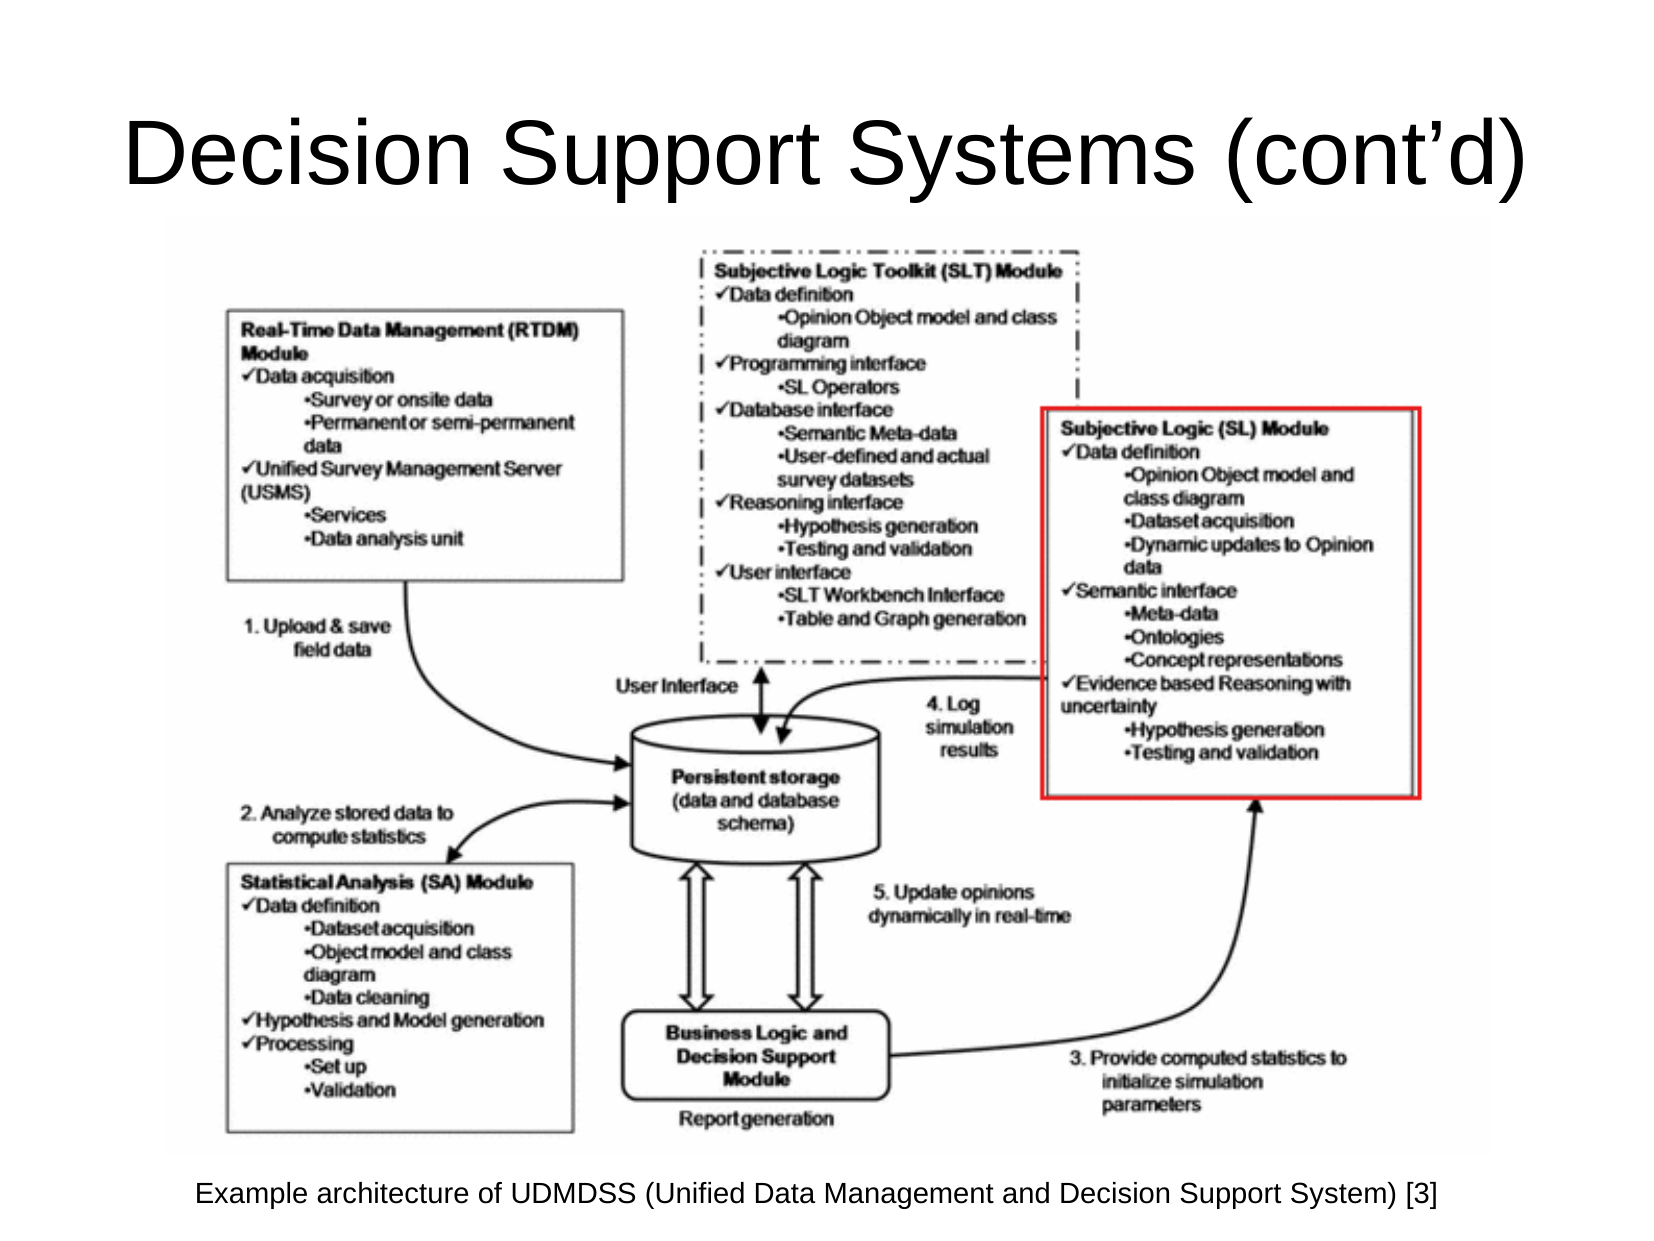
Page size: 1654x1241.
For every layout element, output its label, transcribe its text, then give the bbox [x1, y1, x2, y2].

text_box Example architecture of UDMDSS (Unified Data Management and Decision Support System) [3] [180, 1170, 1457, 1218]
title Decision Support Systems (cont’d) [82, 49, 1571, 257]
picture [165, 215, 1491, 1156]
